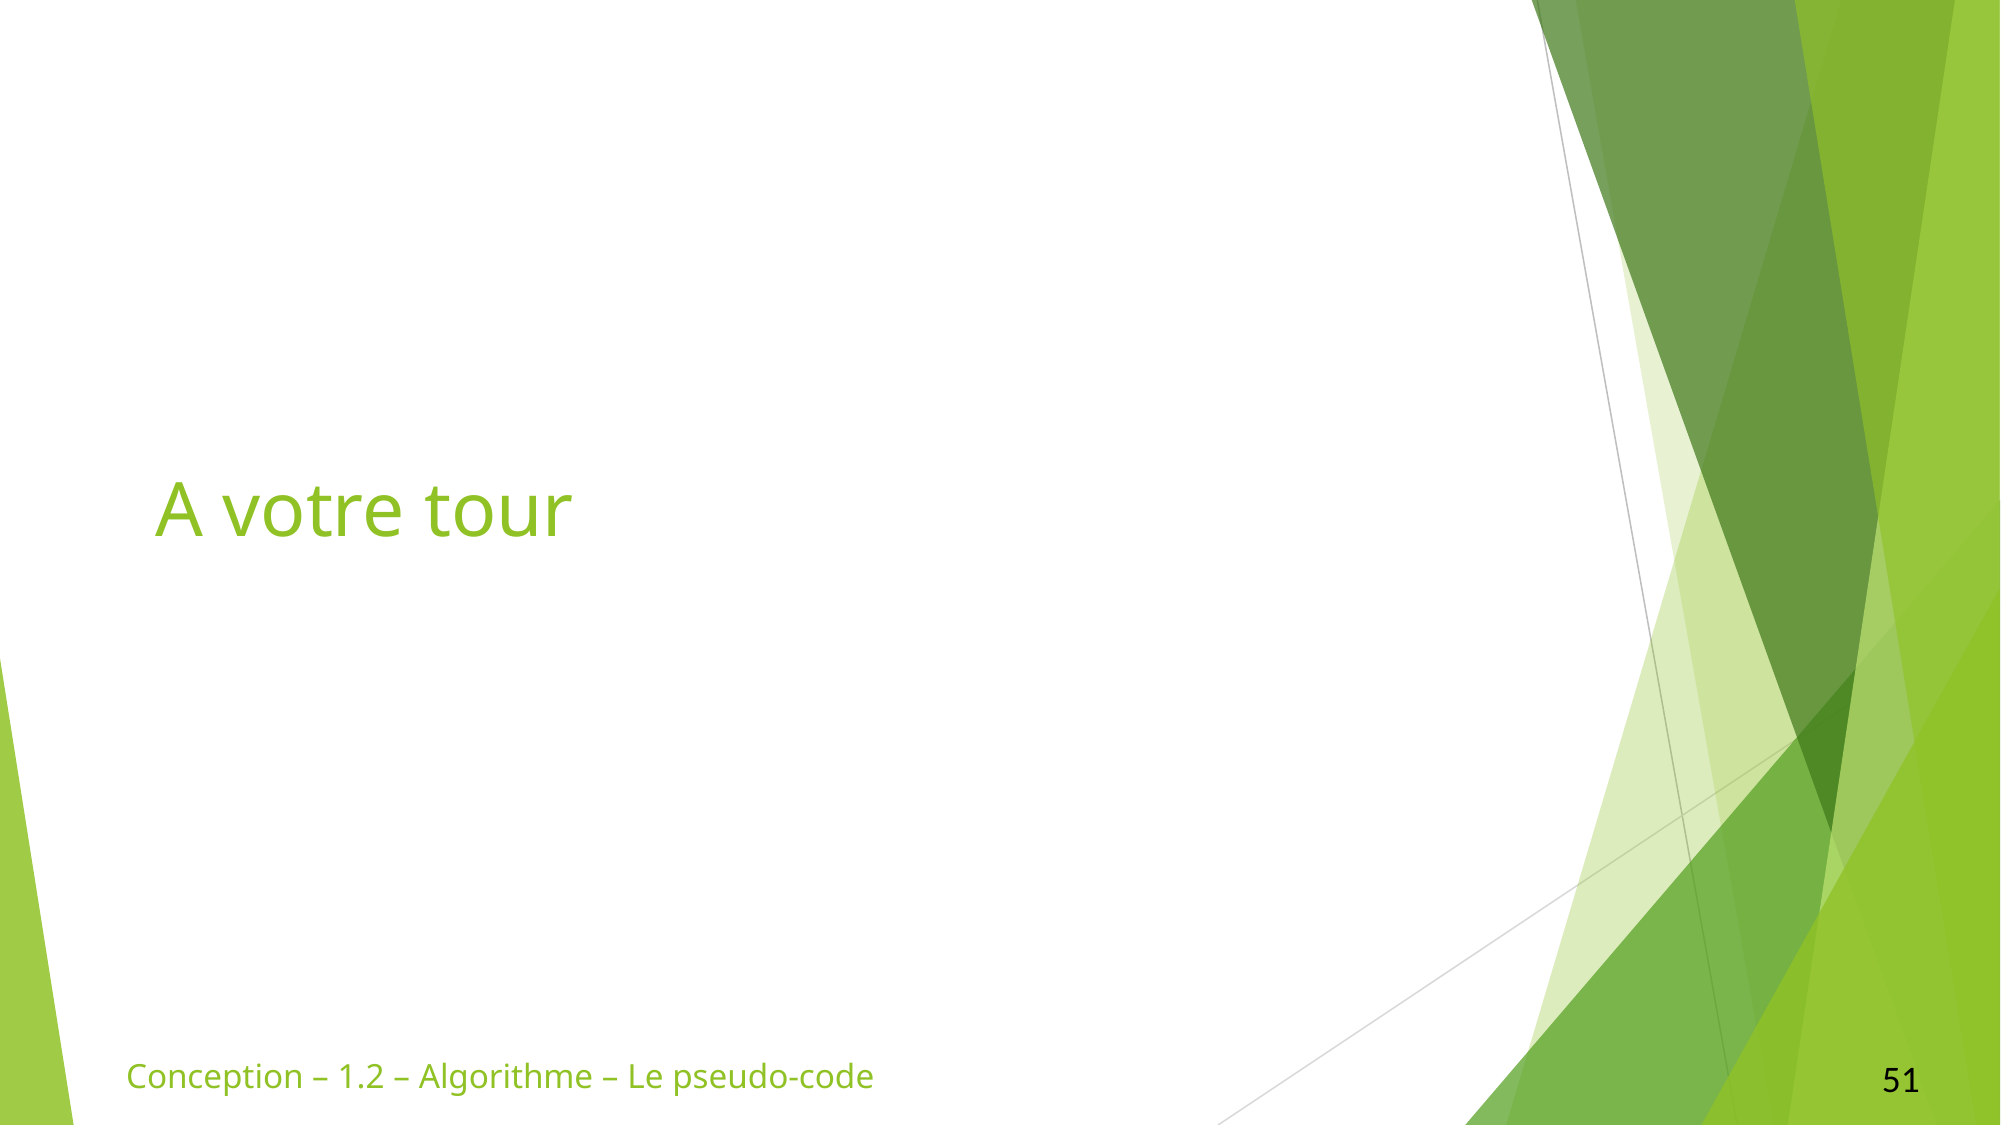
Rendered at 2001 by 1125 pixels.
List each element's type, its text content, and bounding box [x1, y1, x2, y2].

title A votre tour [140, 454, 1551, 671]
text_box Conception – 1.2 – Algorithme – Le pseudo-code [111, 1047, 1094, 1109]
text_box [1866, 1047, 1979, 1108]
